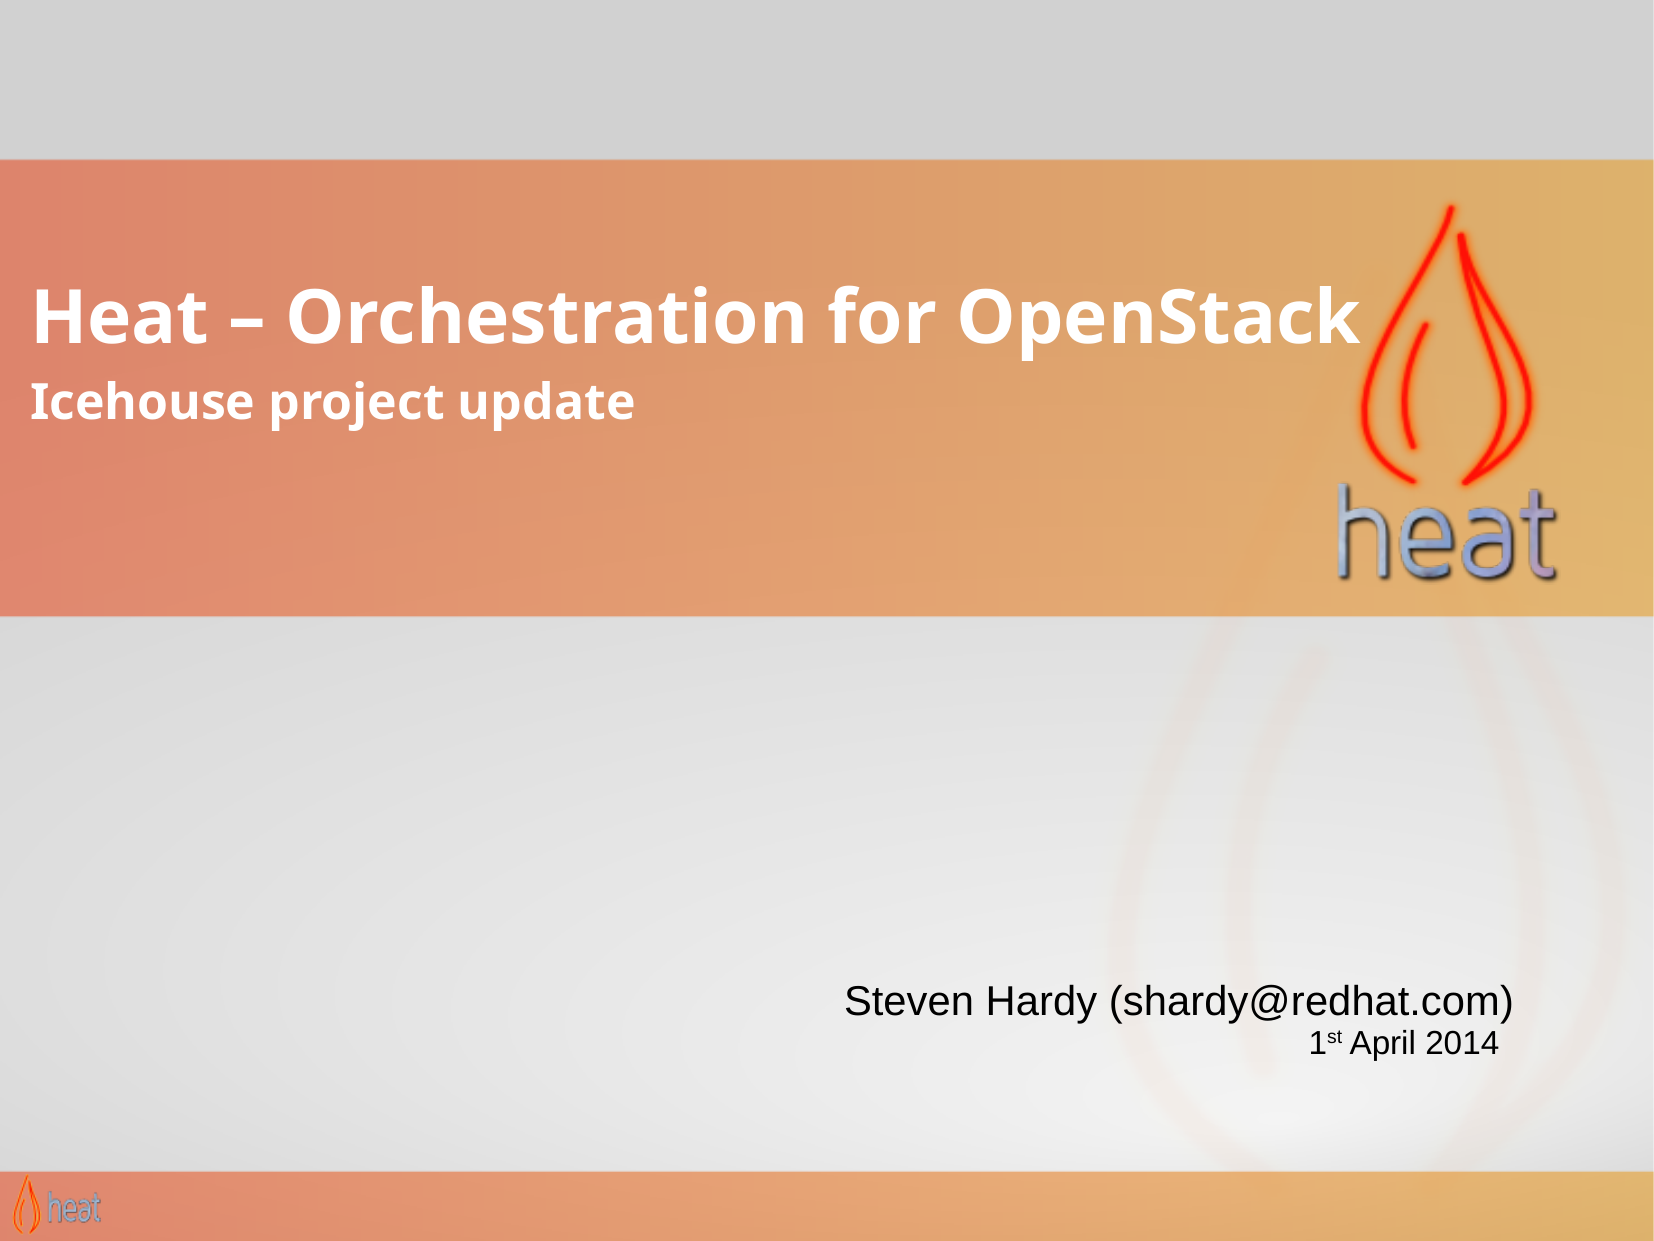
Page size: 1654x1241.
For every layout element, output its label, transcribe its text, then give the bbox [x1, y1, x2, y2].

title Heat – Orchestration for OpenStack Icehouse project update [30, 255, 1519, 443]
picture [0, 0, 1654, 1241]
subtitle Steven Hardy (shardy@redhat.com) 1st April 2014 [435, 660, 1654, 1241]
